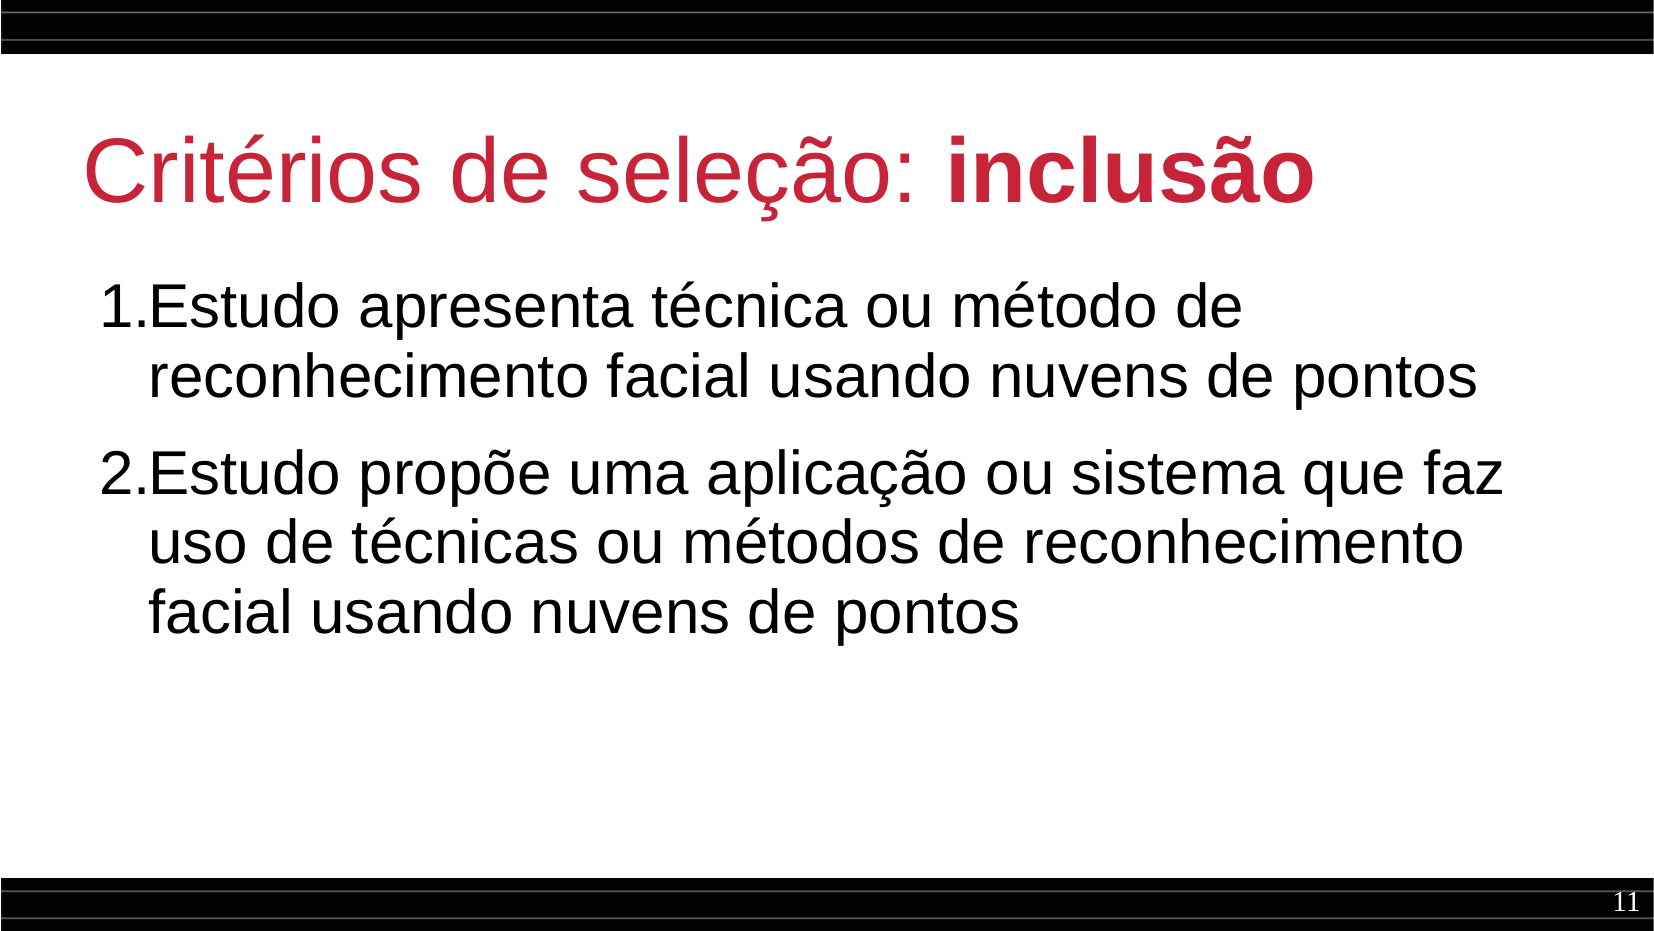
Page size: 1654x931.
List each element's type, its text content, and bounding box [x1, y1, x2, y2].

picture [1, 878, 1654, 931]
title Critérios de seleção: inclusão [82, 92, 1571, 249]
list Estudo apresenta técnica ou método de reconhecimento facial usando nuvens de pontos Estudo propõe uma aplicação ou sistema que faz uso de técnicas ou métodos de reconhecimento facial usando nuvens de pontos [82, 271, 1571, 758]
picture [1, 0, 1654, 54]
